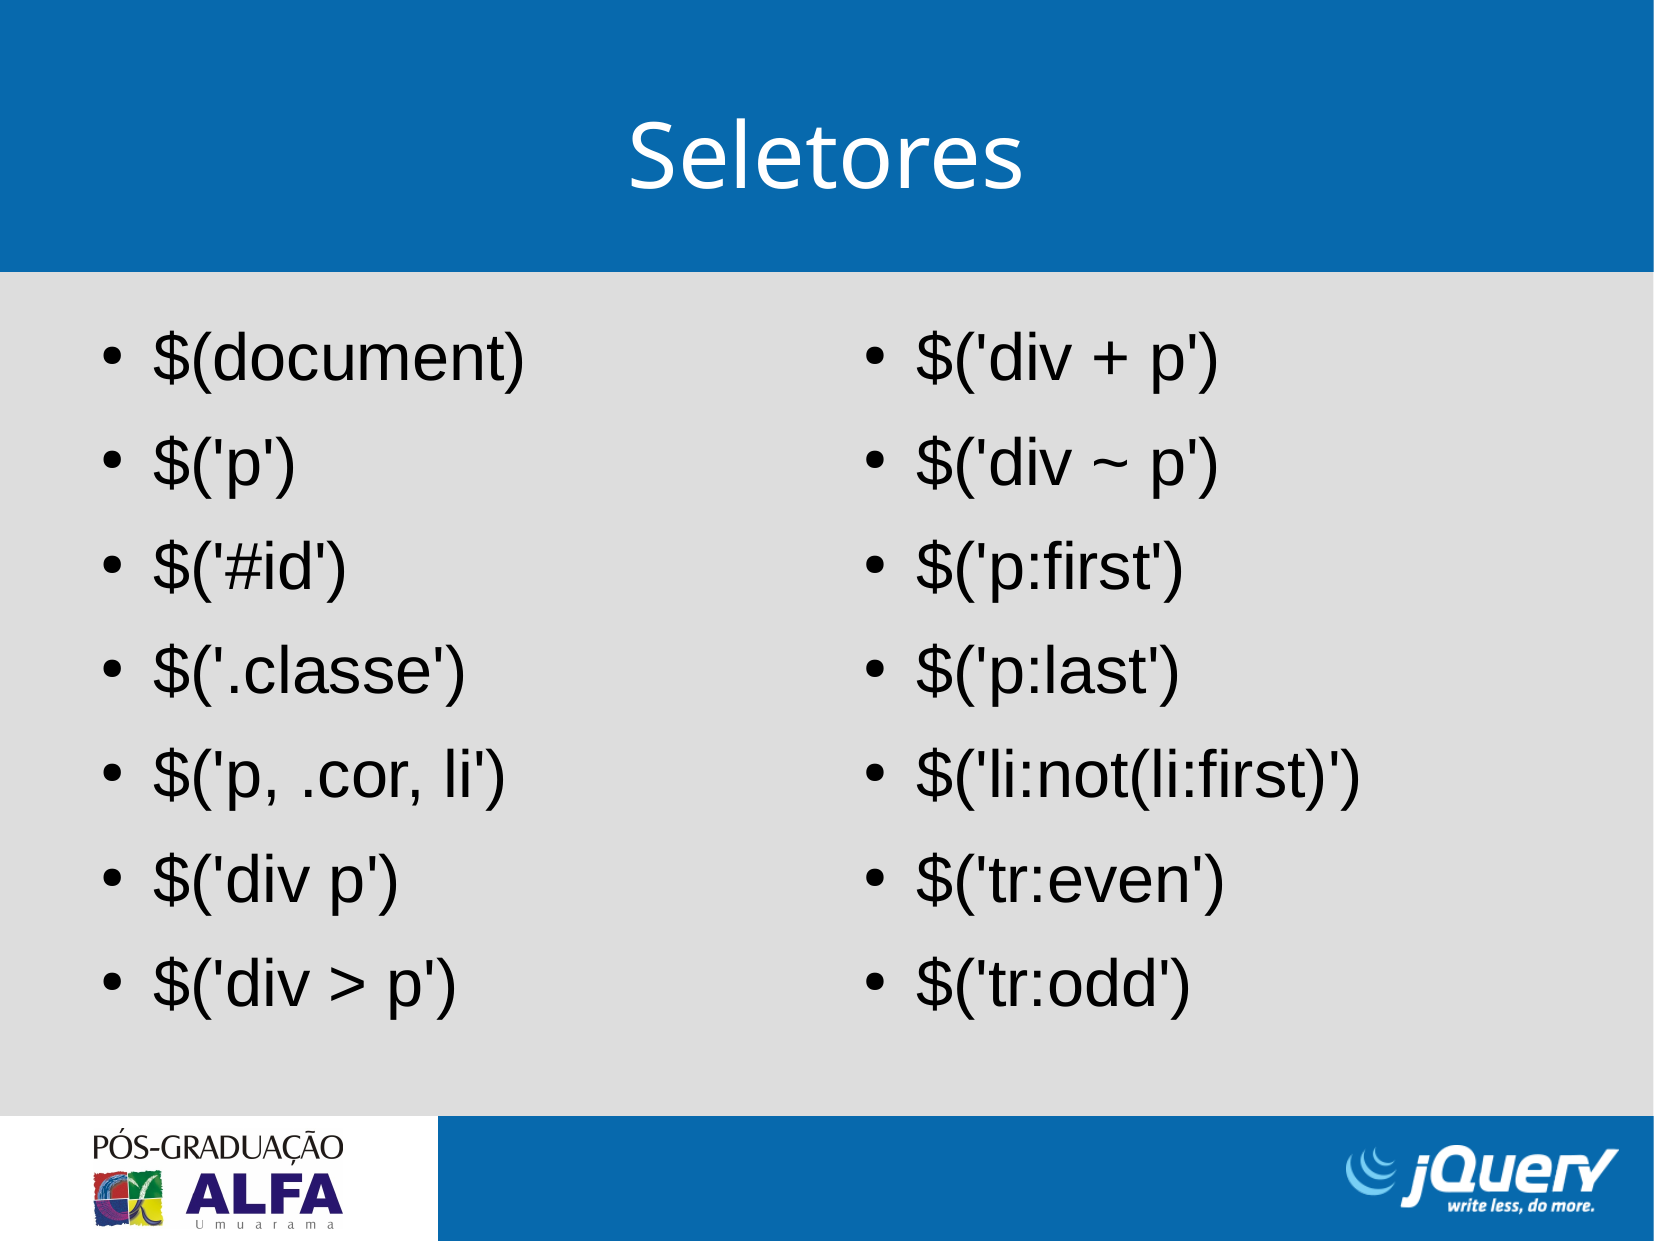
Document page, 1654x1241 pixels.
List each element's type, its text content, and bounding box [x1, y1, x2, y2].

list $('div + p') $('div ~ p') $('p:first') $('p:last') $('li:not(li:first)') $('tr:even') $('tr:odd') [845, 320, 1572, 1040]
title Seletores [82, 49, 1571, 257]
picture [0, 0, 1654, 272]
picture [438, 1116, 1654, 1241]
list $(document) $('p') $('#id') $('.classe') $('p, .cor, li') $('div p') $('div > p') [82, 320, 809, 1040]
picture [93, 1128, 343, 1229]
